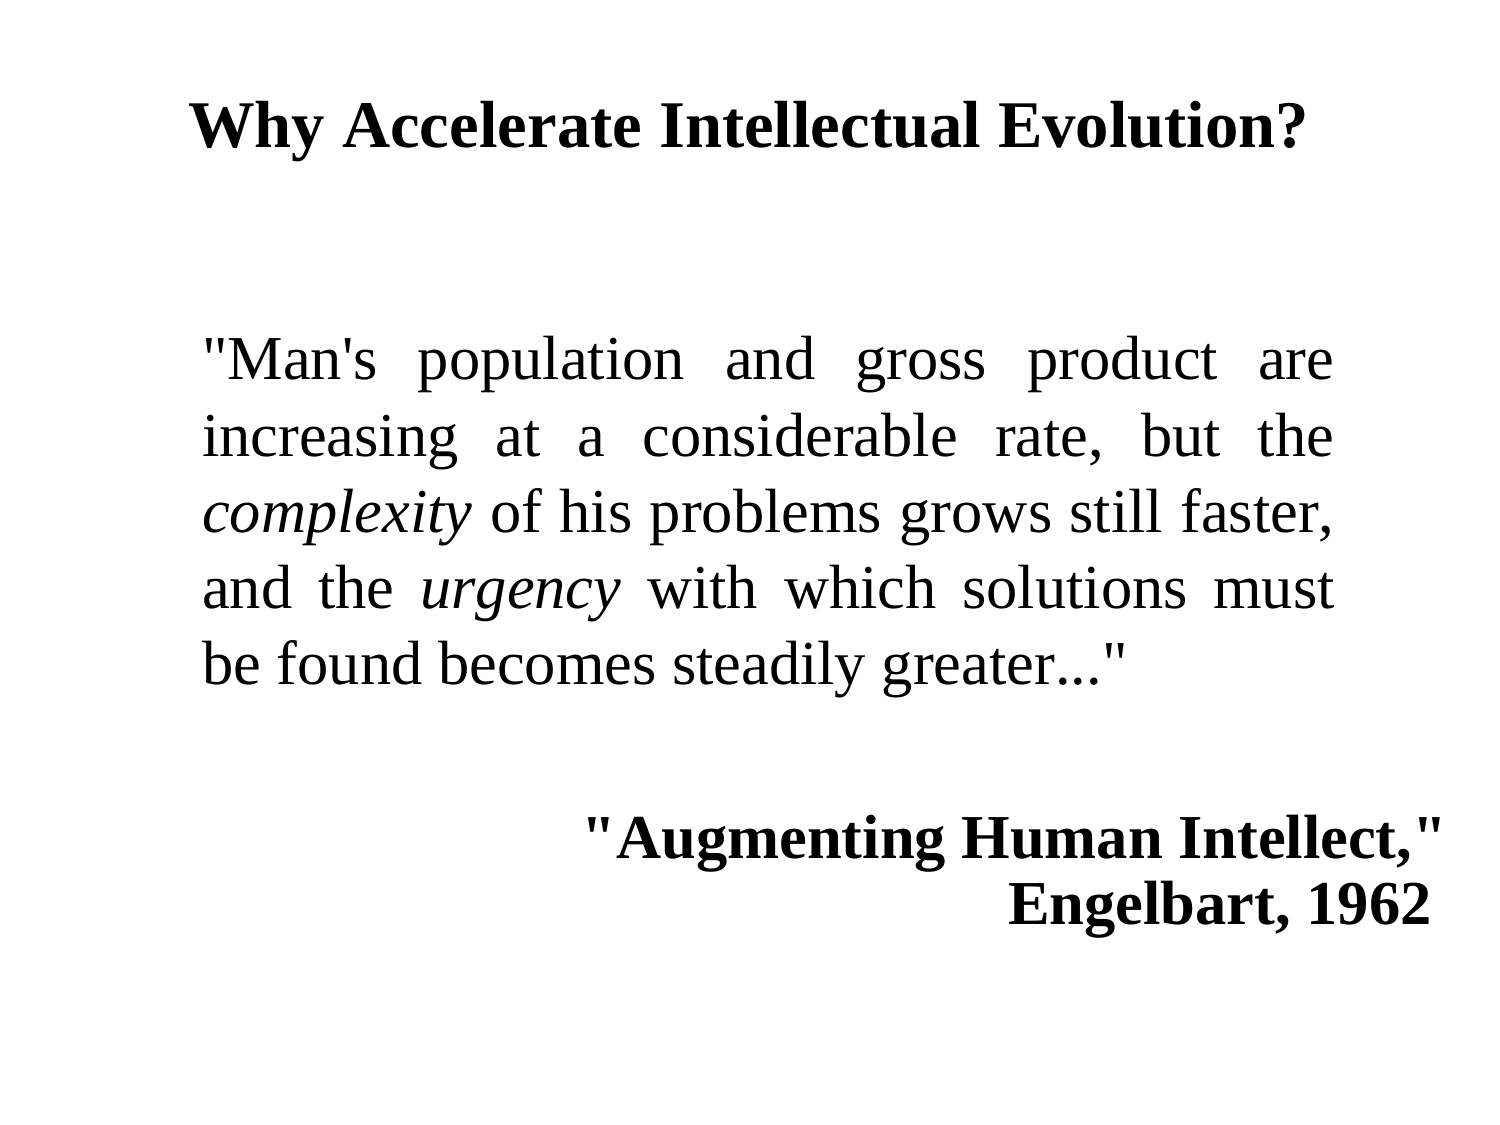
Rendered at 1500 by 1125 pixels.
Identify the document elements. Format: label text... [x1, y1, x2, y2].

text_box "Augmenting Human Intellect," Engelbart, 1962 [75, 798, 1463, 952]
title Why Accelerate Intellectual Evolution? [112, 35, 1387, 223]
text_box "Man's population and gross product are increasing at a considerable rate, but the complexity of his problems grows still faster, and the urgency with which solutions must be found becomes steadily greater..." [187, 309, 1351, 703]
